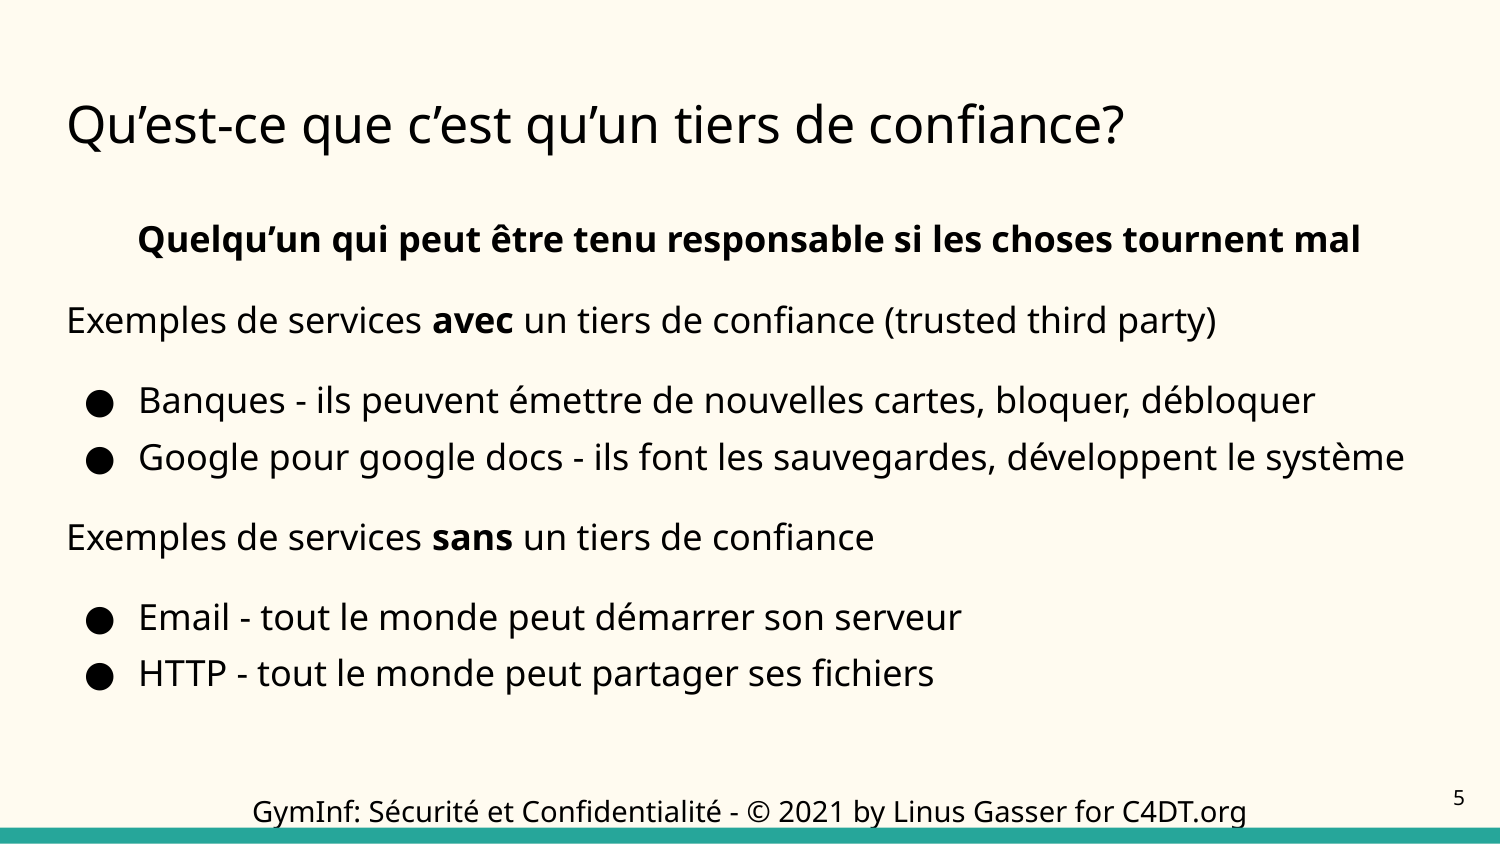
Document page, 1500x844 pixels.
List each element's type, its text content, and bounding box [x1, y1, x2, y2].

list Quelqu’un qui peut être tenu responsable si les choses tournent mal Exemples de services avec un tiers de confiance (trusted third party) Banques - ils peuvent émettre de nouvelles cartes, bloquer, débloquer Google pour google docs - ils font les sauvegardes, développent le système Exemples de services sans un tiers de confiance Email - tout le monde peut démarrer son serveur HTTP - tout le monde peut partager ses fichiers [51, 192, 1449, 750]
title Qu’est-ce que c’est qu’un tiers de confiance? [51, 72, 1449, 174]
slide_number <number> [1389, 764, 1480, 830]
